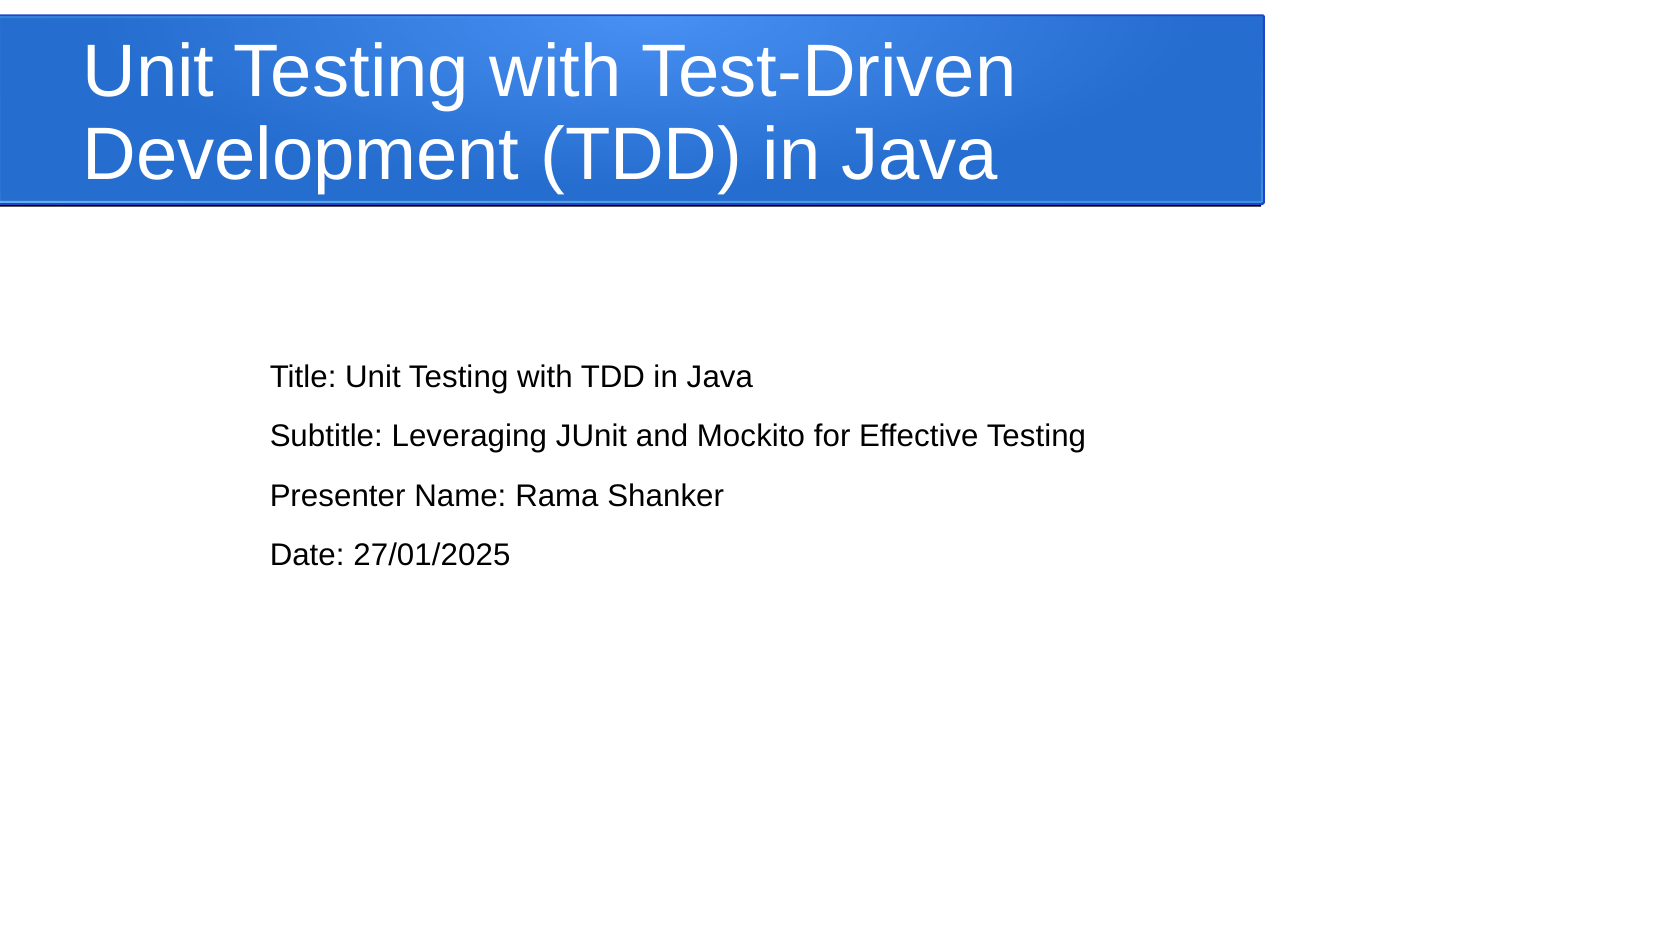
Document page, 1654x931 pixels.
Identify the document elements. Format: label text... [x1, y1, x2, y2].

text_box Title: Unit Testing with TDD in Java Subtitle: Leveraging JUnit and Mockito for Effective Testing Presenter Name: Rama Shanker Date: 27/01/2025 [255, 351, 1115, 663]
title Unit Testing with Test-Driven Development (TDD) in Java [82, 29, 1235, 196]
